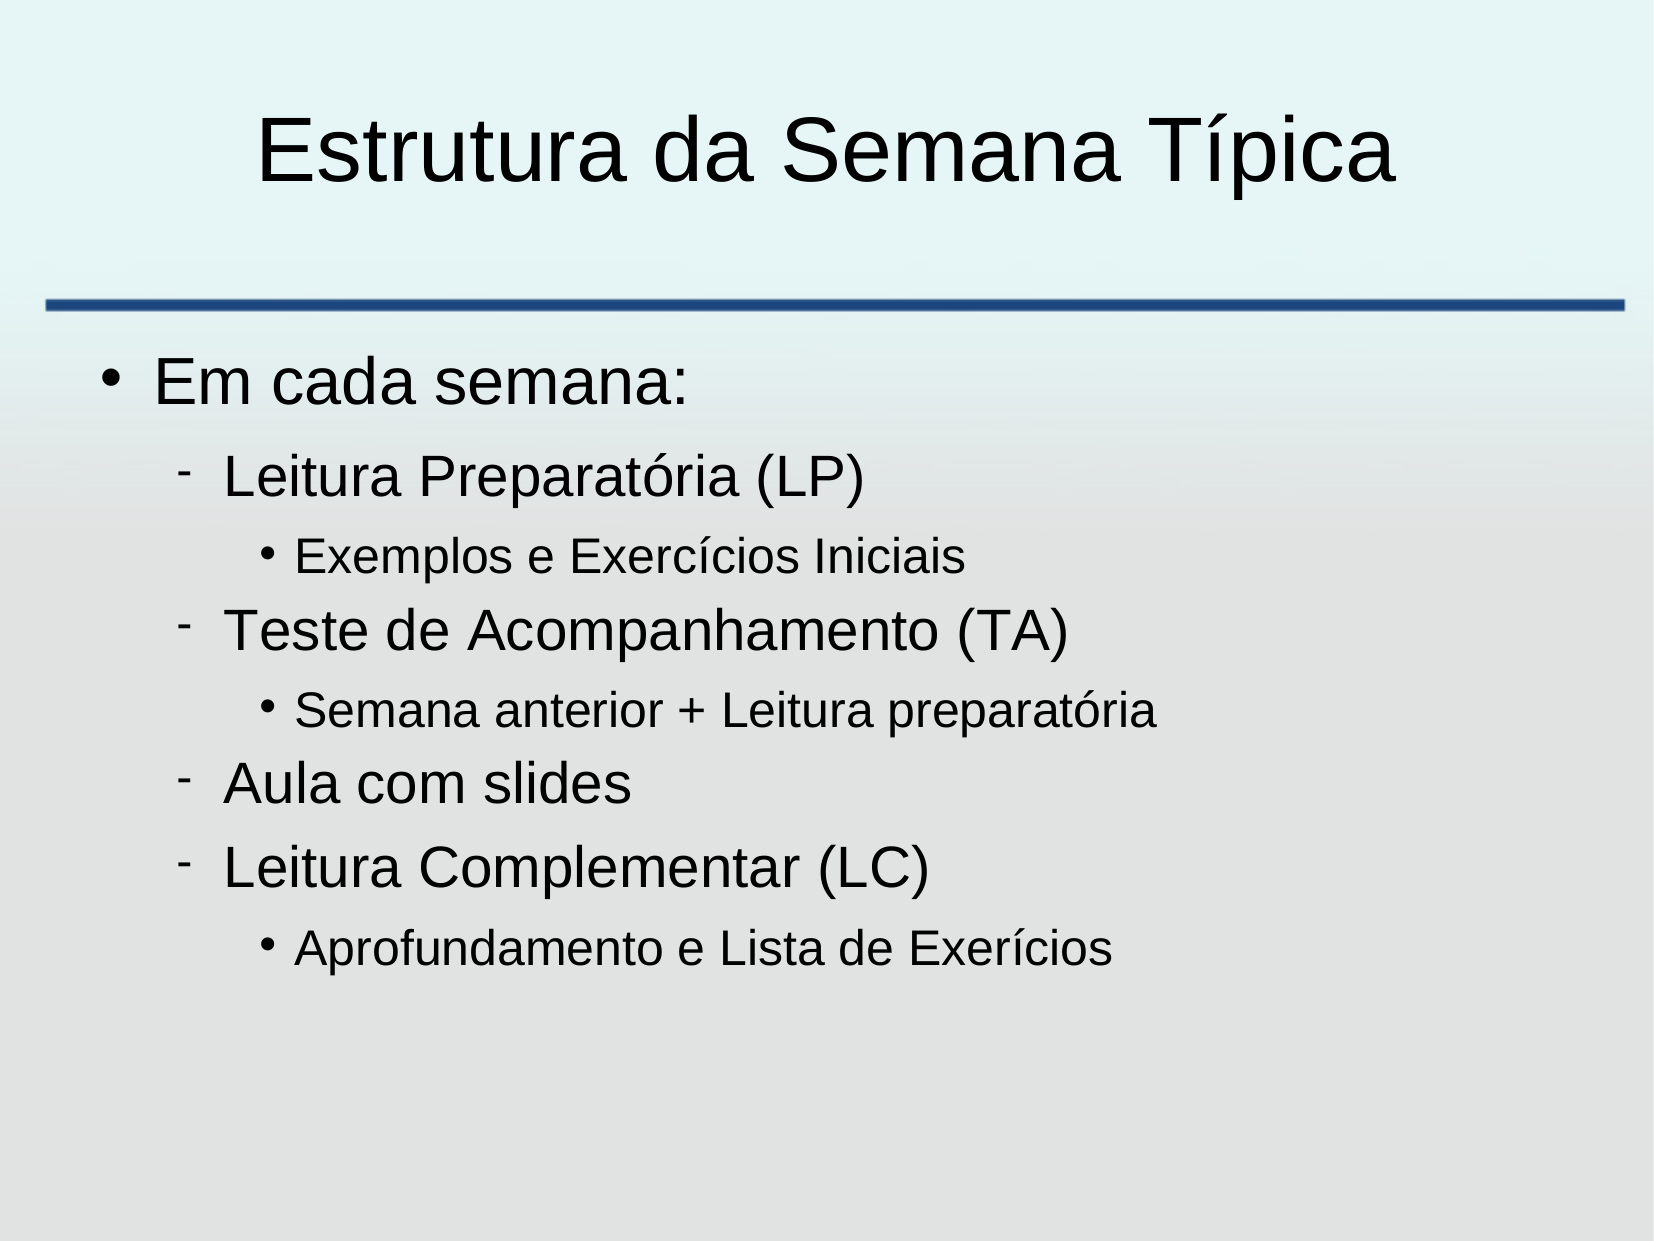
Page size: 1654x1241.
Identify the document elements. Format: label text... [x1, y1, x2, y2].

title Estrutura da Semana Típica [29, 56, 1625, 249]
picture [0, 0, 1654, 1241]
list Em cada semana: Leitura Preparatória (LP) Exemplos e Exercícios Iniciais Teste de Acompanhamento (TA) Semana anterior + Leitura preparatória Aula com slides Leitura Complementar (LC) Aprofundamento e Lista de Exerícios [82, 349, 1618, 1153]
